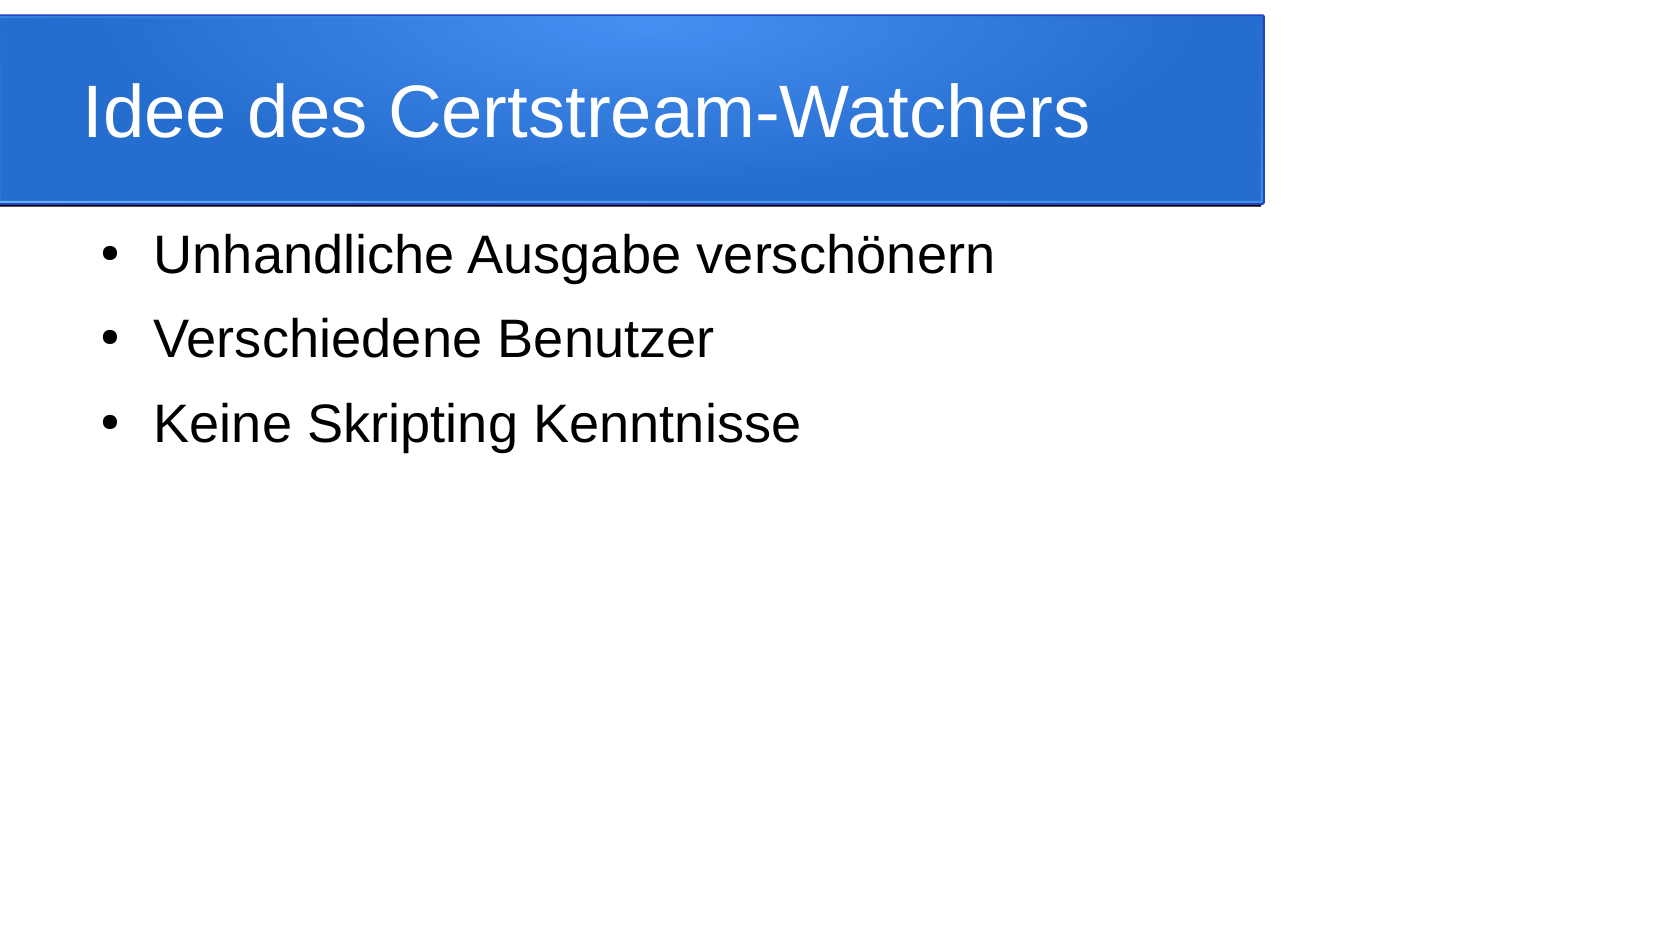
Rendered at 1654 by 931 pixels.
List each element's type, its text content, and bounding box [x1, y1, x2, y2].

title Idee des Certstream-Watchers [82, 35, 1235, 189]
list Unhandliche Ausgabe verschönern Verschiedene Benutzer Keine Skripting Kenntnisse [82, 224, 1571, 764]
